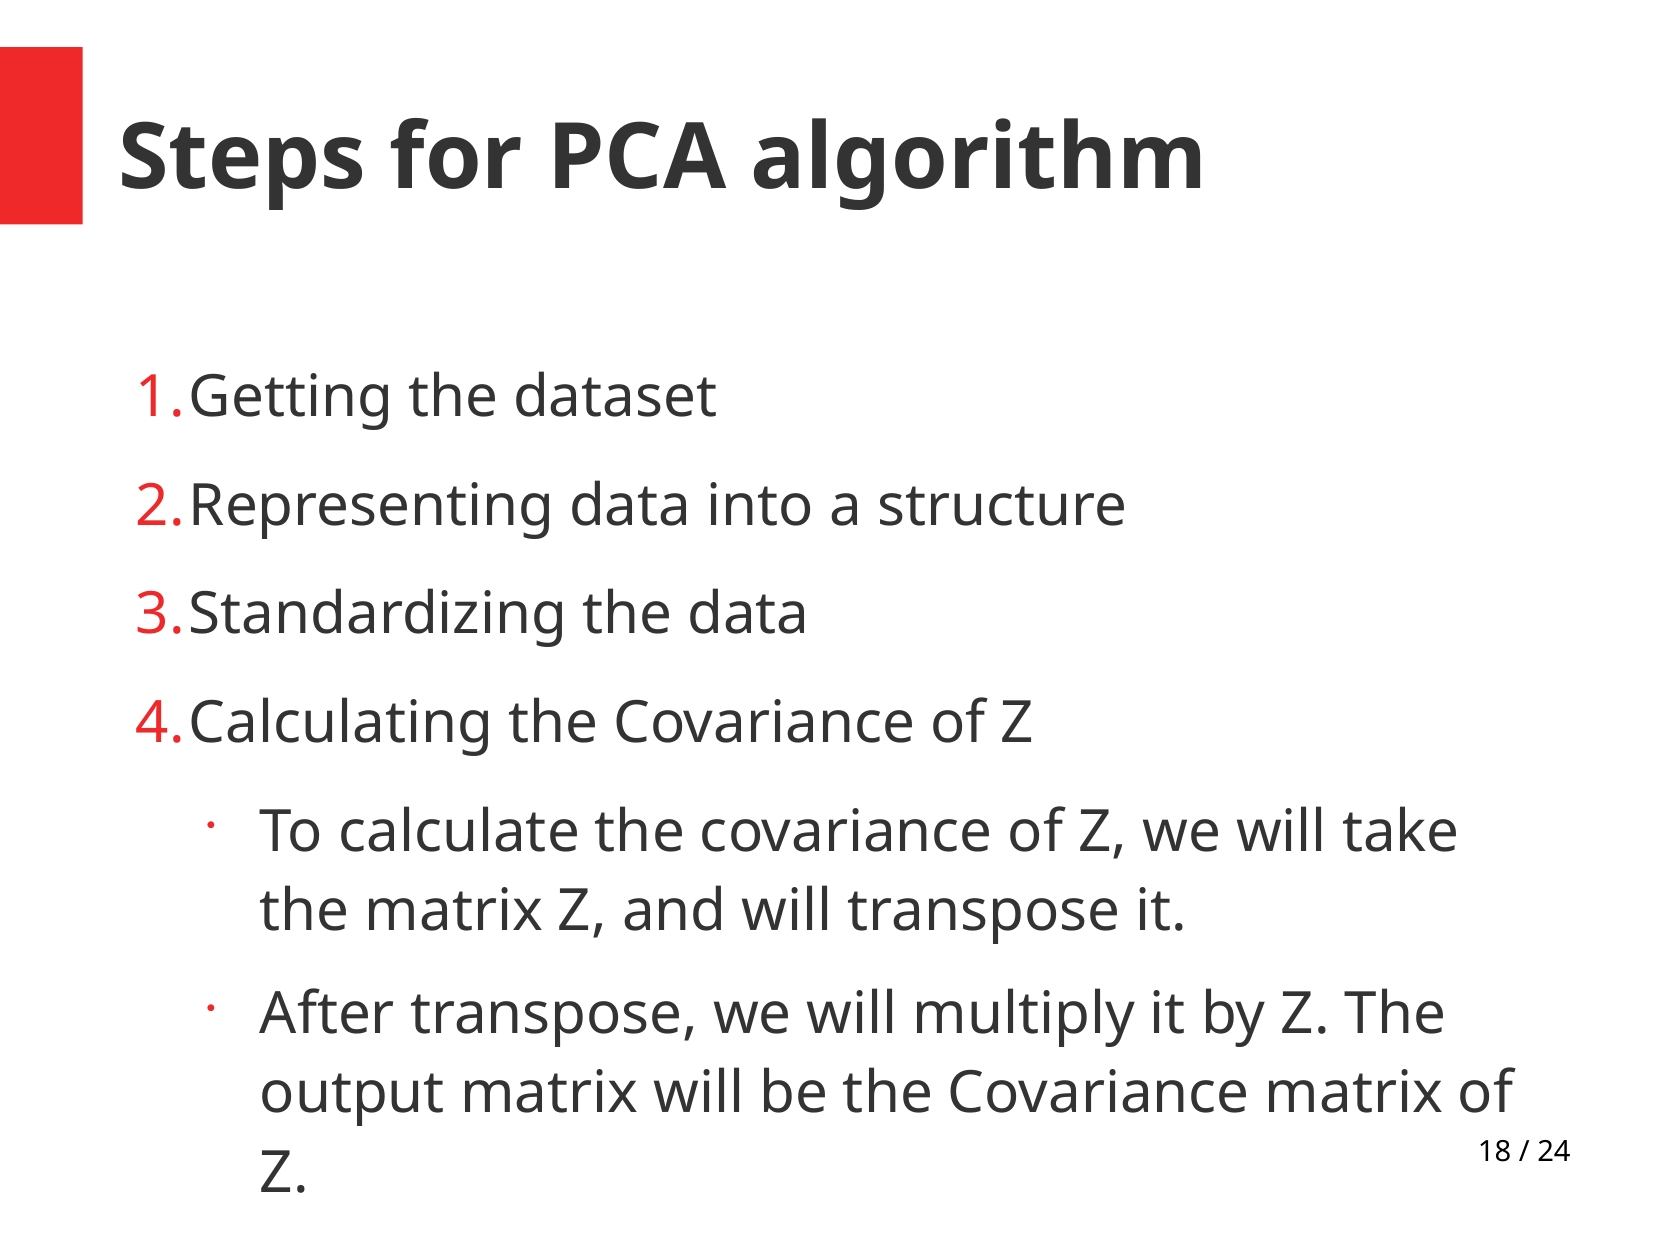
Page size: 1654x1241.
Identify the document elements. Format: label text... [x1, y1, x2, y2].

list Getting the dataset Representing data into a structure Standardizing the data Calculating the Covariance of Z To calculate the covariance of Z, we will take the matrix Z, and will transpose it. After transpose, we will multiply it by Z. The output matrix will be the Covariance matrix of Z. [118, 354, 1536, 1074]
title Steps for PCA algorithm [118, 49, 1571, 257]
